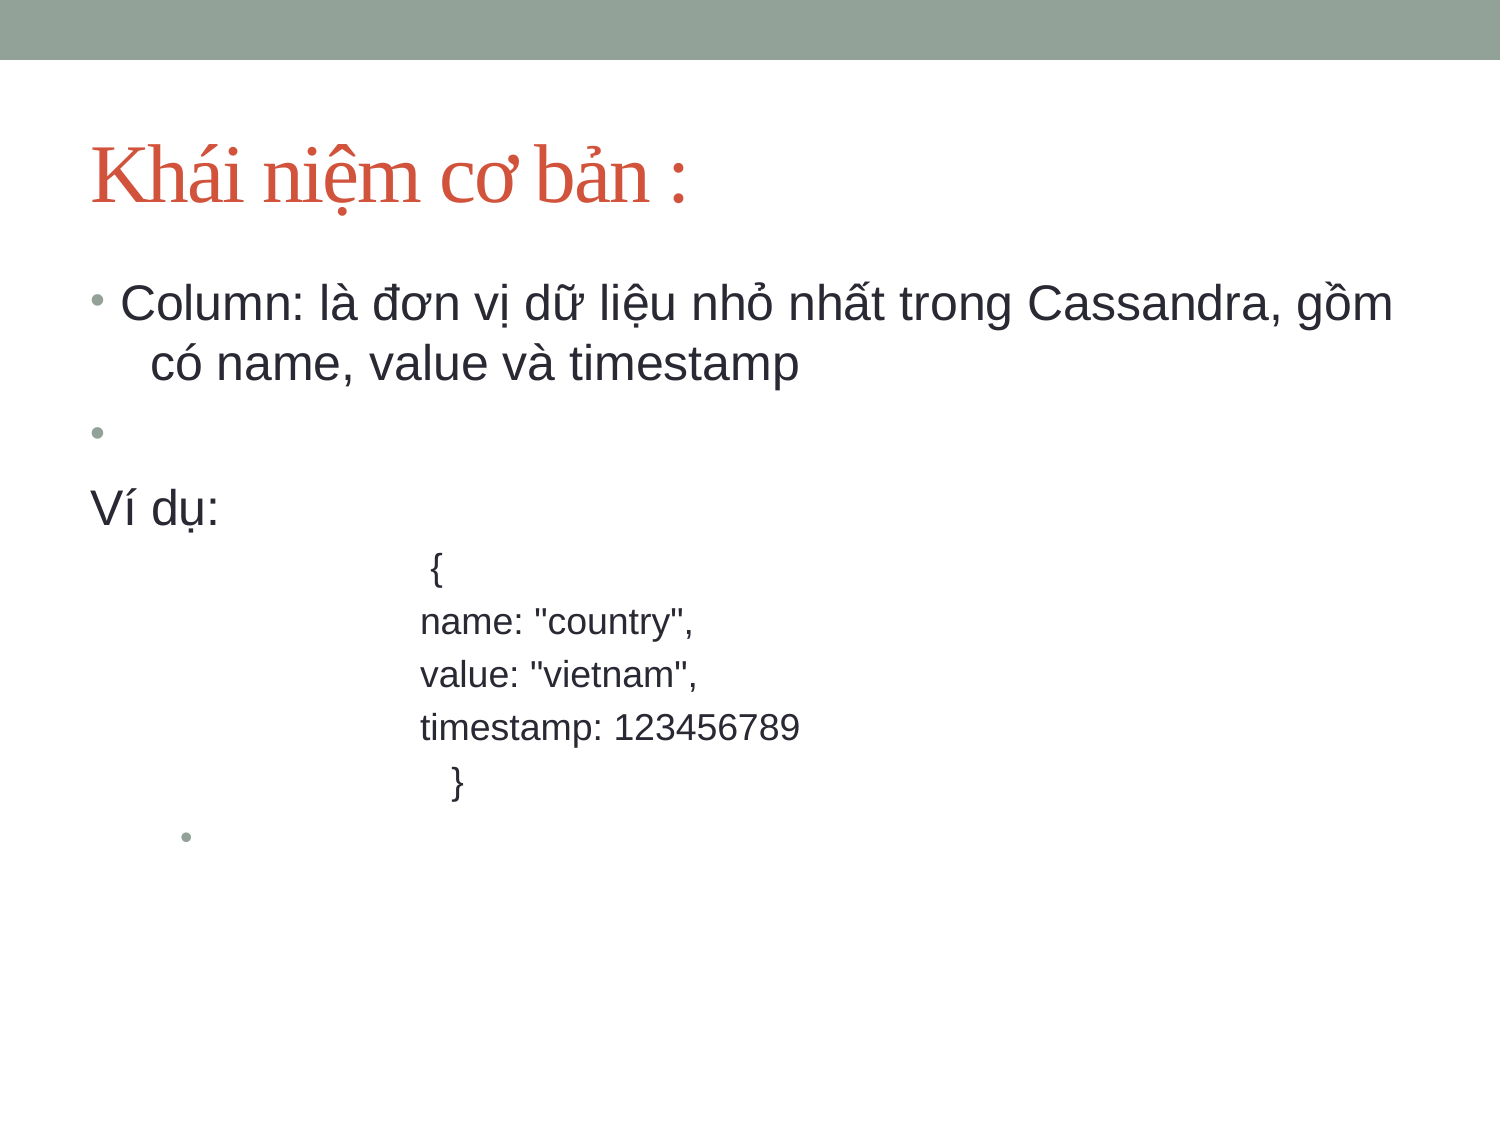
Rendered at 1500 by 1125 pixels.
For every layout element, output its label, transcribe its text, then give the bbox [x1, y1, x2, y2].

title Khái niệm cơ bản : [75, 87, 1426, 251]
list Column: là đơn vị dữ liệu nhỏ nhất trong Cassandra, gồm có name, value và timestamp Ví dụ: { name: "country", value: "vietnam", timestamp: 123456789 } [75, 262, 1426, 1063]
